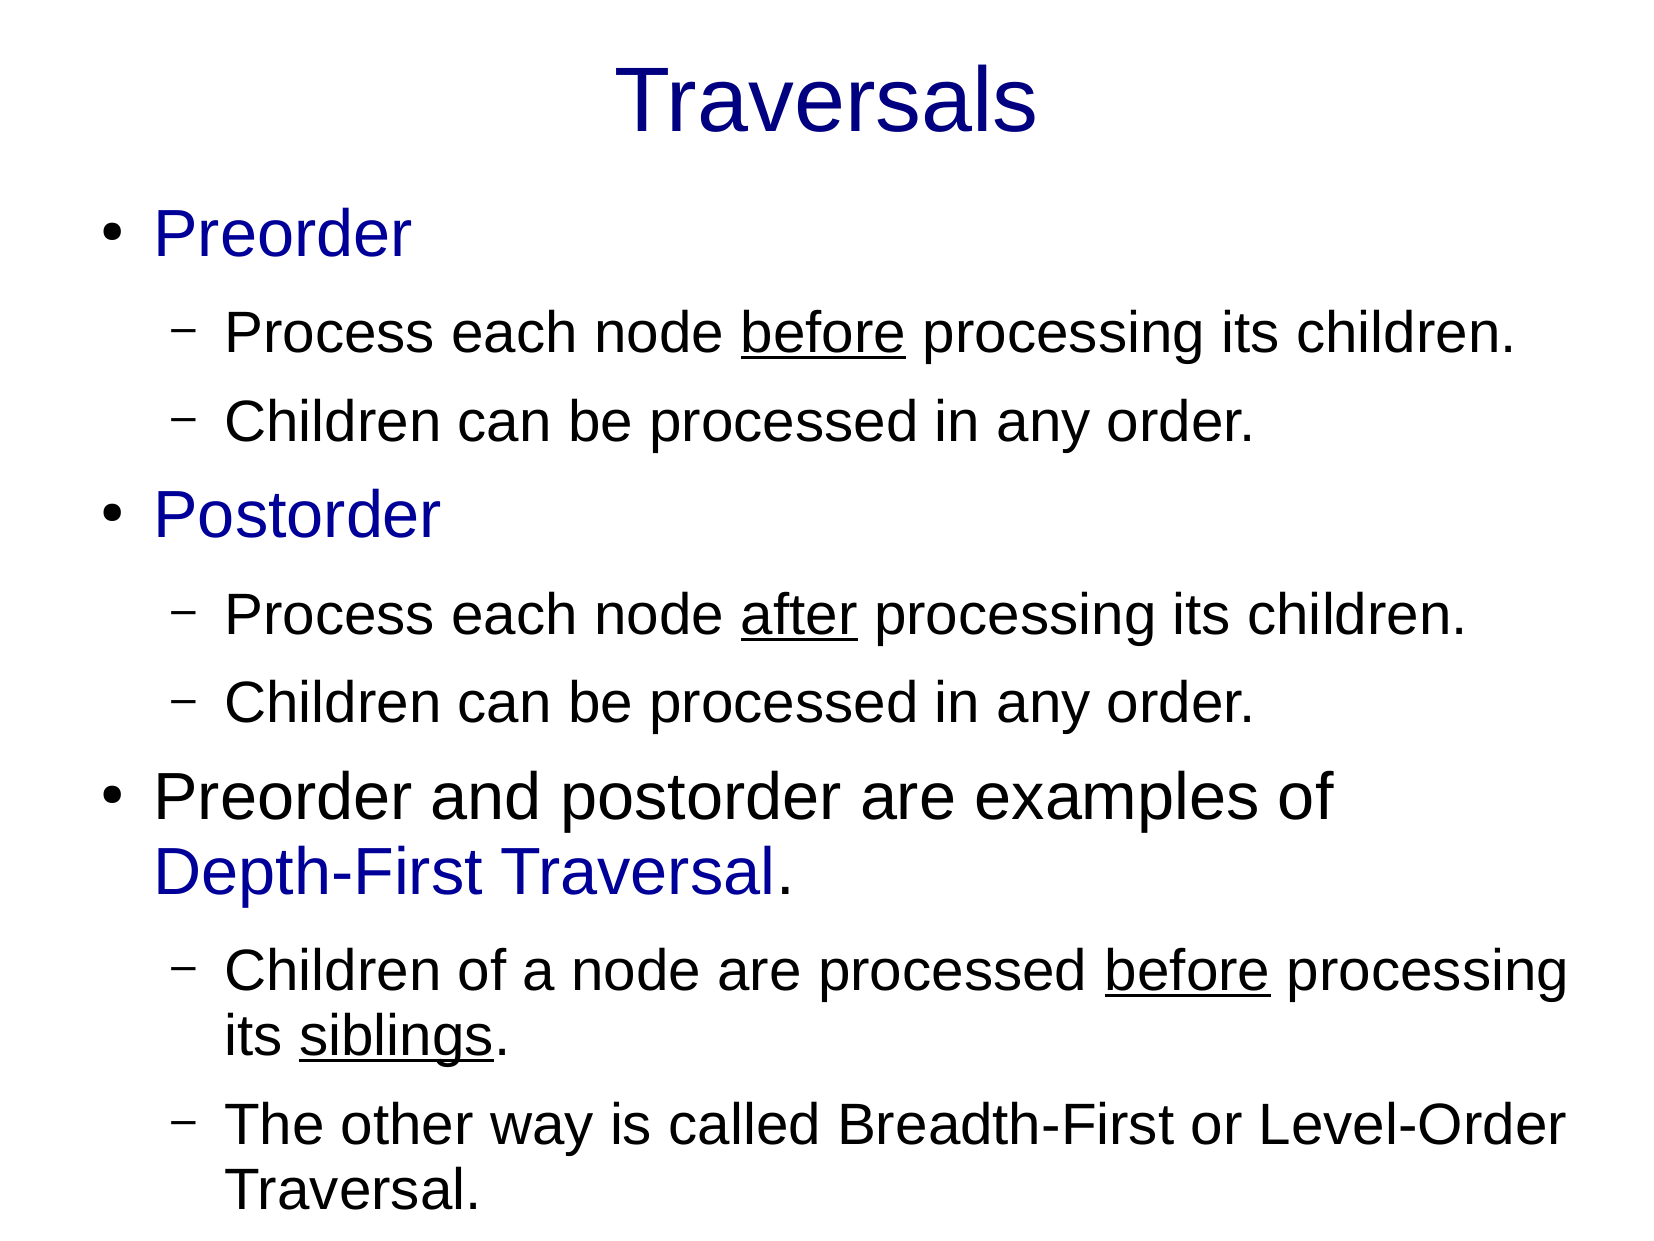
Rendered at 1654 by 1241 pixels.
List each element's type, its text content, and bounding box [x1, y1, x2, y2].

title Traversals [82, 0, 1571, 195]
list Preorder Process each node before processing its children. Children can be processed in any order. Postorder Process each node after processing its children. Children can be processed in any order. Preorder and postorder are examples of Depth-First Traversal. Children of a node are processed before processing its siblings. The other way is called Breadth-First or Level-Order Traversal. [82, 195, 1571, 1222]
